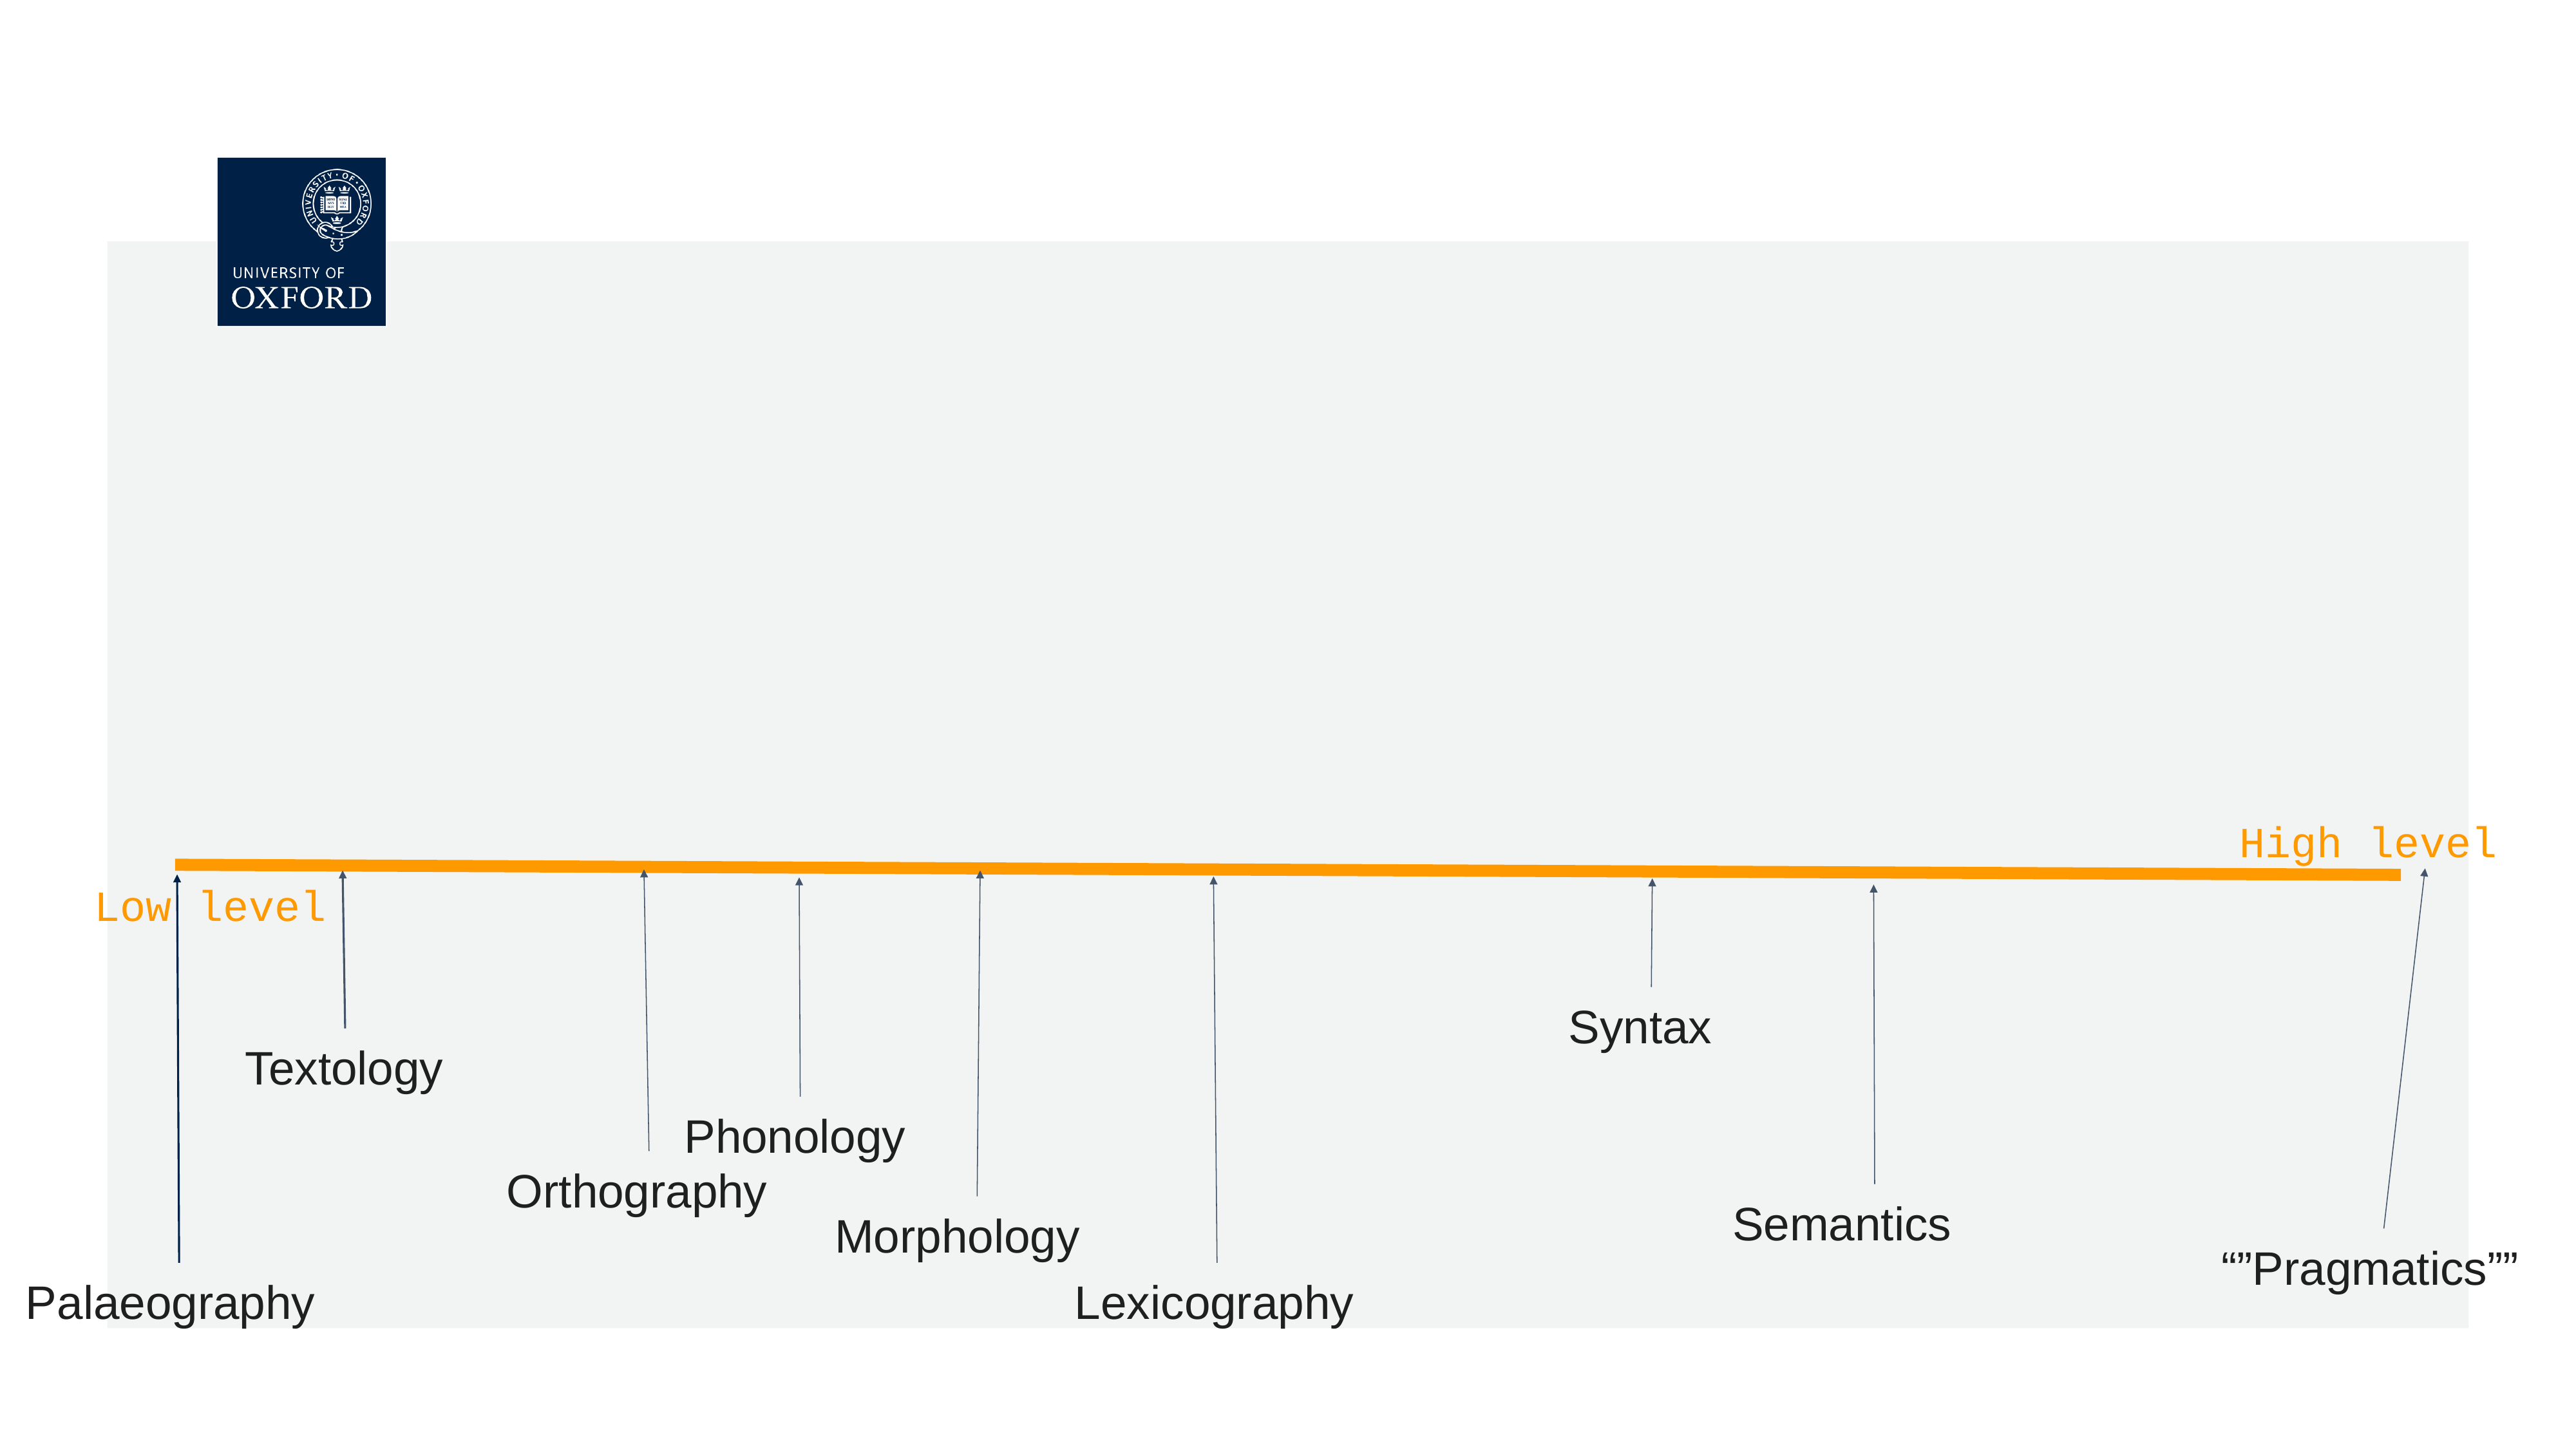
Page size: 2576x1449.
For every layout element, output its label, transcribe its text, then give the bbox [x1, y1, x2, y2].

text_box Phonology [674, 1096, 926, 1173]
text_box Morphology [825, 1196, 1130, 1273]
text_box Orthography [497, 1151, 801, 1227]
picture [302, 169, 372, 252]
text_box Semantics [1723, 1184, 2027, 1260]
text_box Textology [235, 1028, 455, 1104]
picture [338, 267, 344, 278]
text_box High level [2230, 805, 2556, 882]
picture [289, 267, 296, 278]
picture [234, 267, 242, 278]
text_box Low level [84, 868, 411, 945]
picture [280, 267, 288, 278]
picture [326, 267, 336, 278]
text_box Palaeography [15, 1262, 343, 1339]
text_box Syntax [1558, 987, 1744, 1063]
picture [245, 267, 252, 278]
picture [260, 267, 269, 278]
text_box Lexicography [1065, 1262, 1369, 1339]
picture [303, 267, 319, 278]
text_box “”Pragmatics”” [2211, 1228, 2556, 1305]
